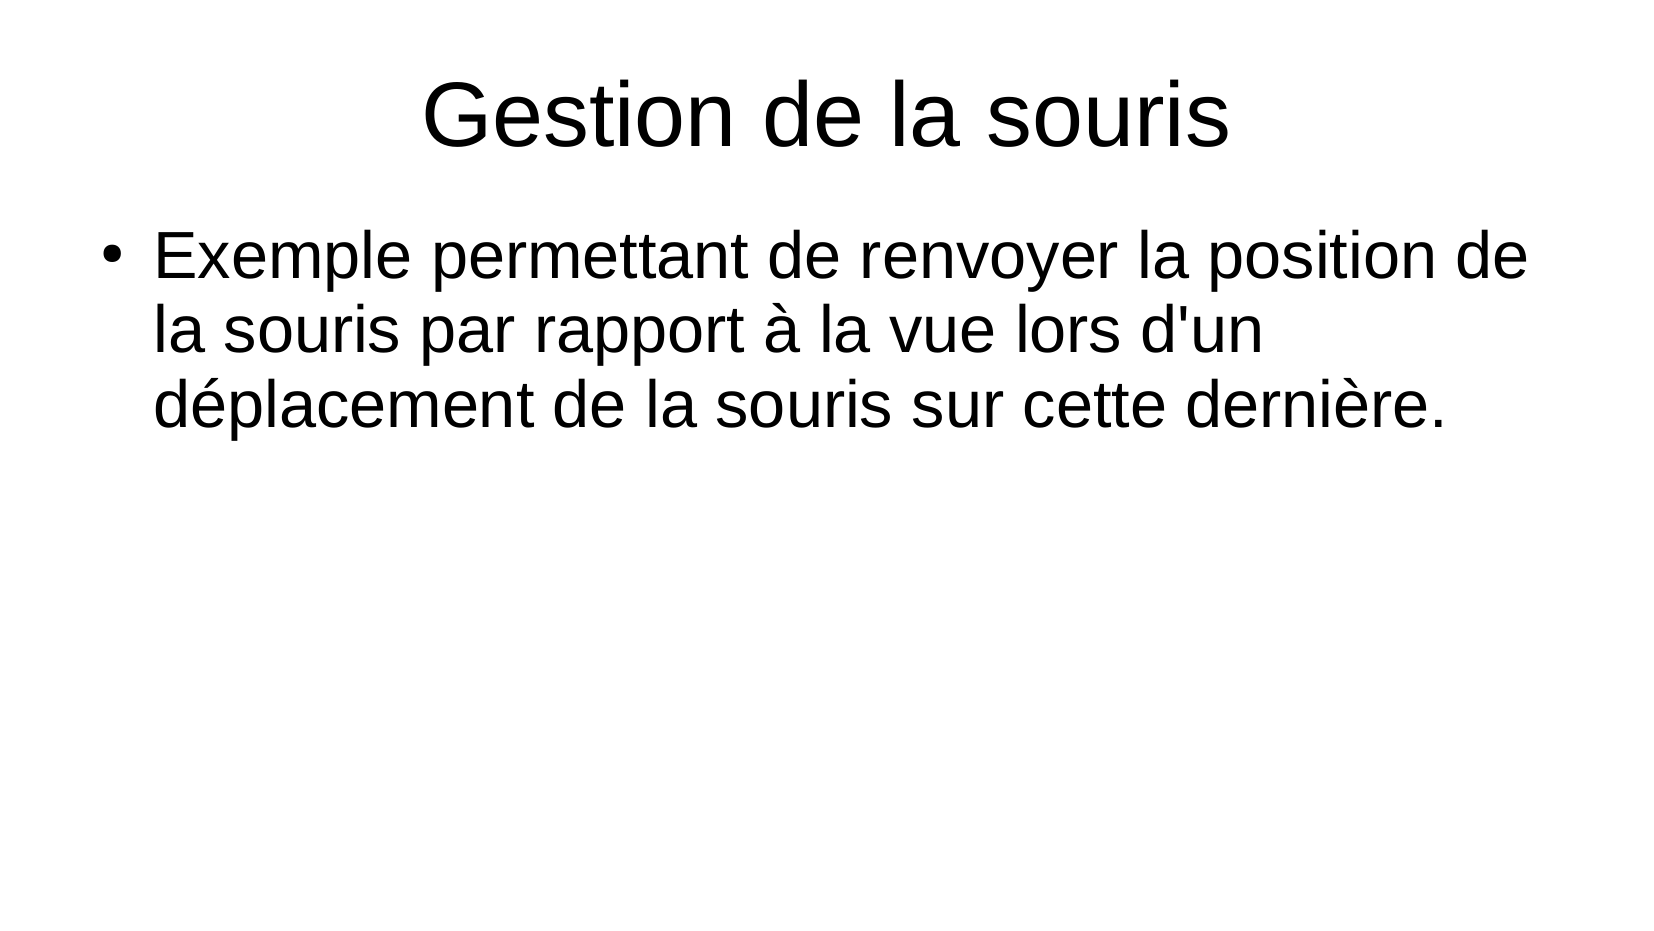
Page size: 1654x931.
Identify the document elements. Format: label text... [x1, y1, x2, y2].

title Gestion de la souris [82, 37, 1571, 193]
list Exemple permettant de renvoyer la position de la souris par rapport à la vue lors d'un déplacement de la souris sur cette dernière. [82, 217, 1571, 758]
